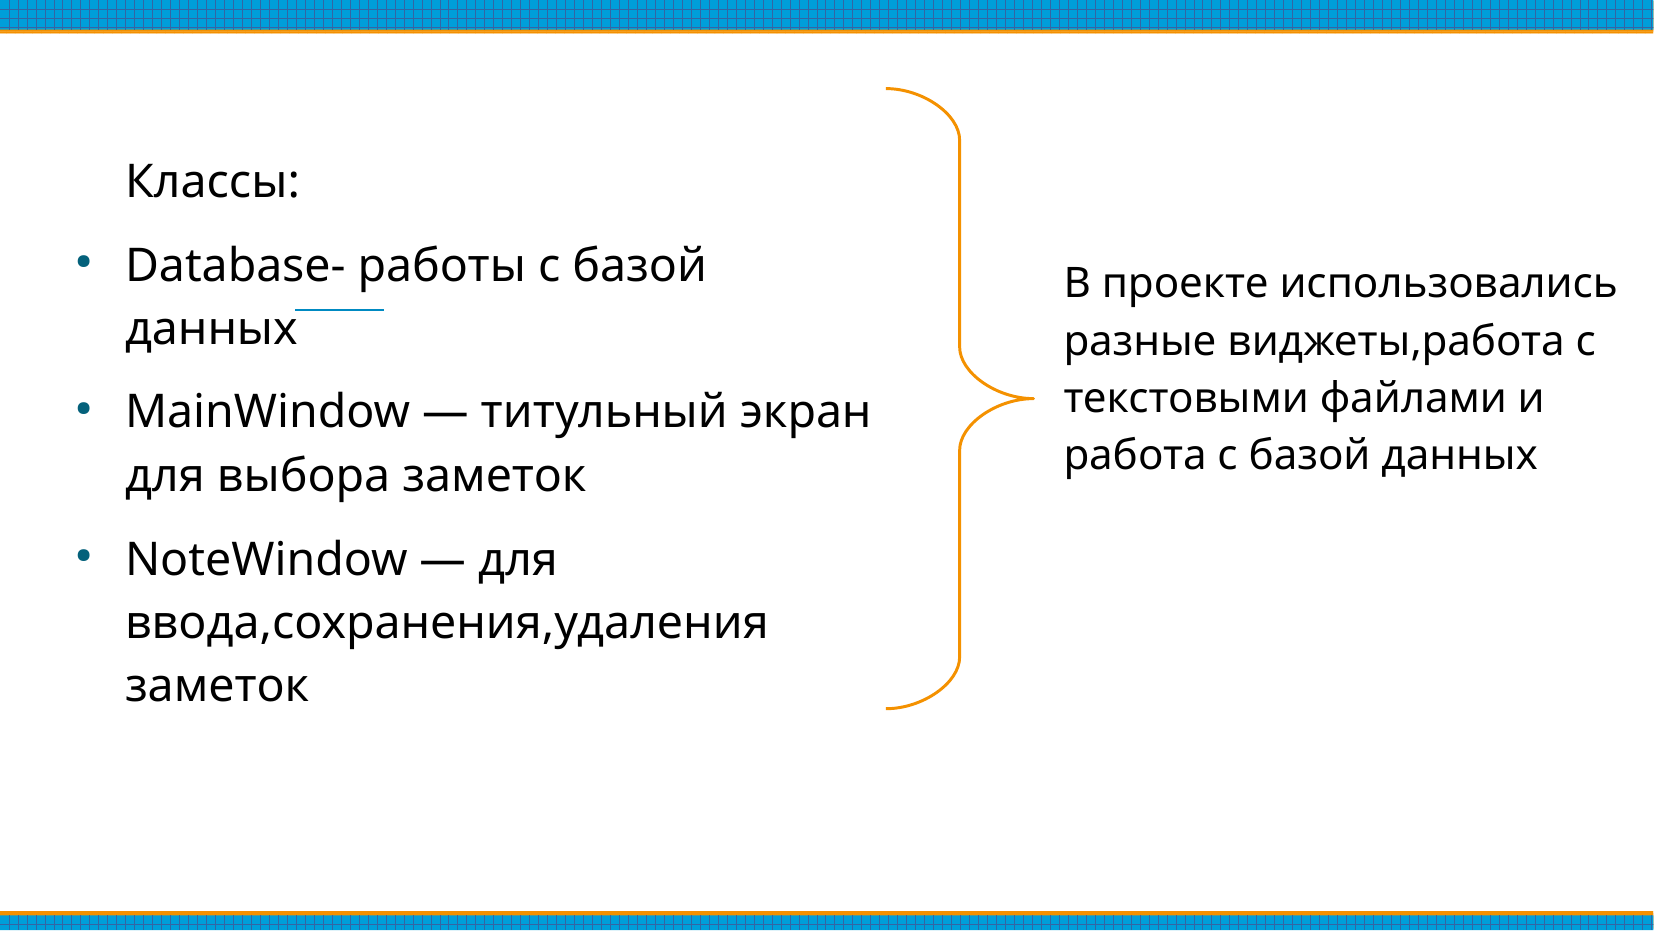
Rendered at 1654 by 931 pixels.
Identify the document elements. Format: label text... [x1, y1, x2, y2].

list В проекте использовались разные виджеты,работа с текстовыми файлами и работа с базой данных [1003, 252, 1625, 562]
list Классы: Database- работы с базой данных MainWindow — титульный экран для выбора заметок NoteWindow — для ввода,сохранения,удаления заметок [59, 147, 886, 722]
